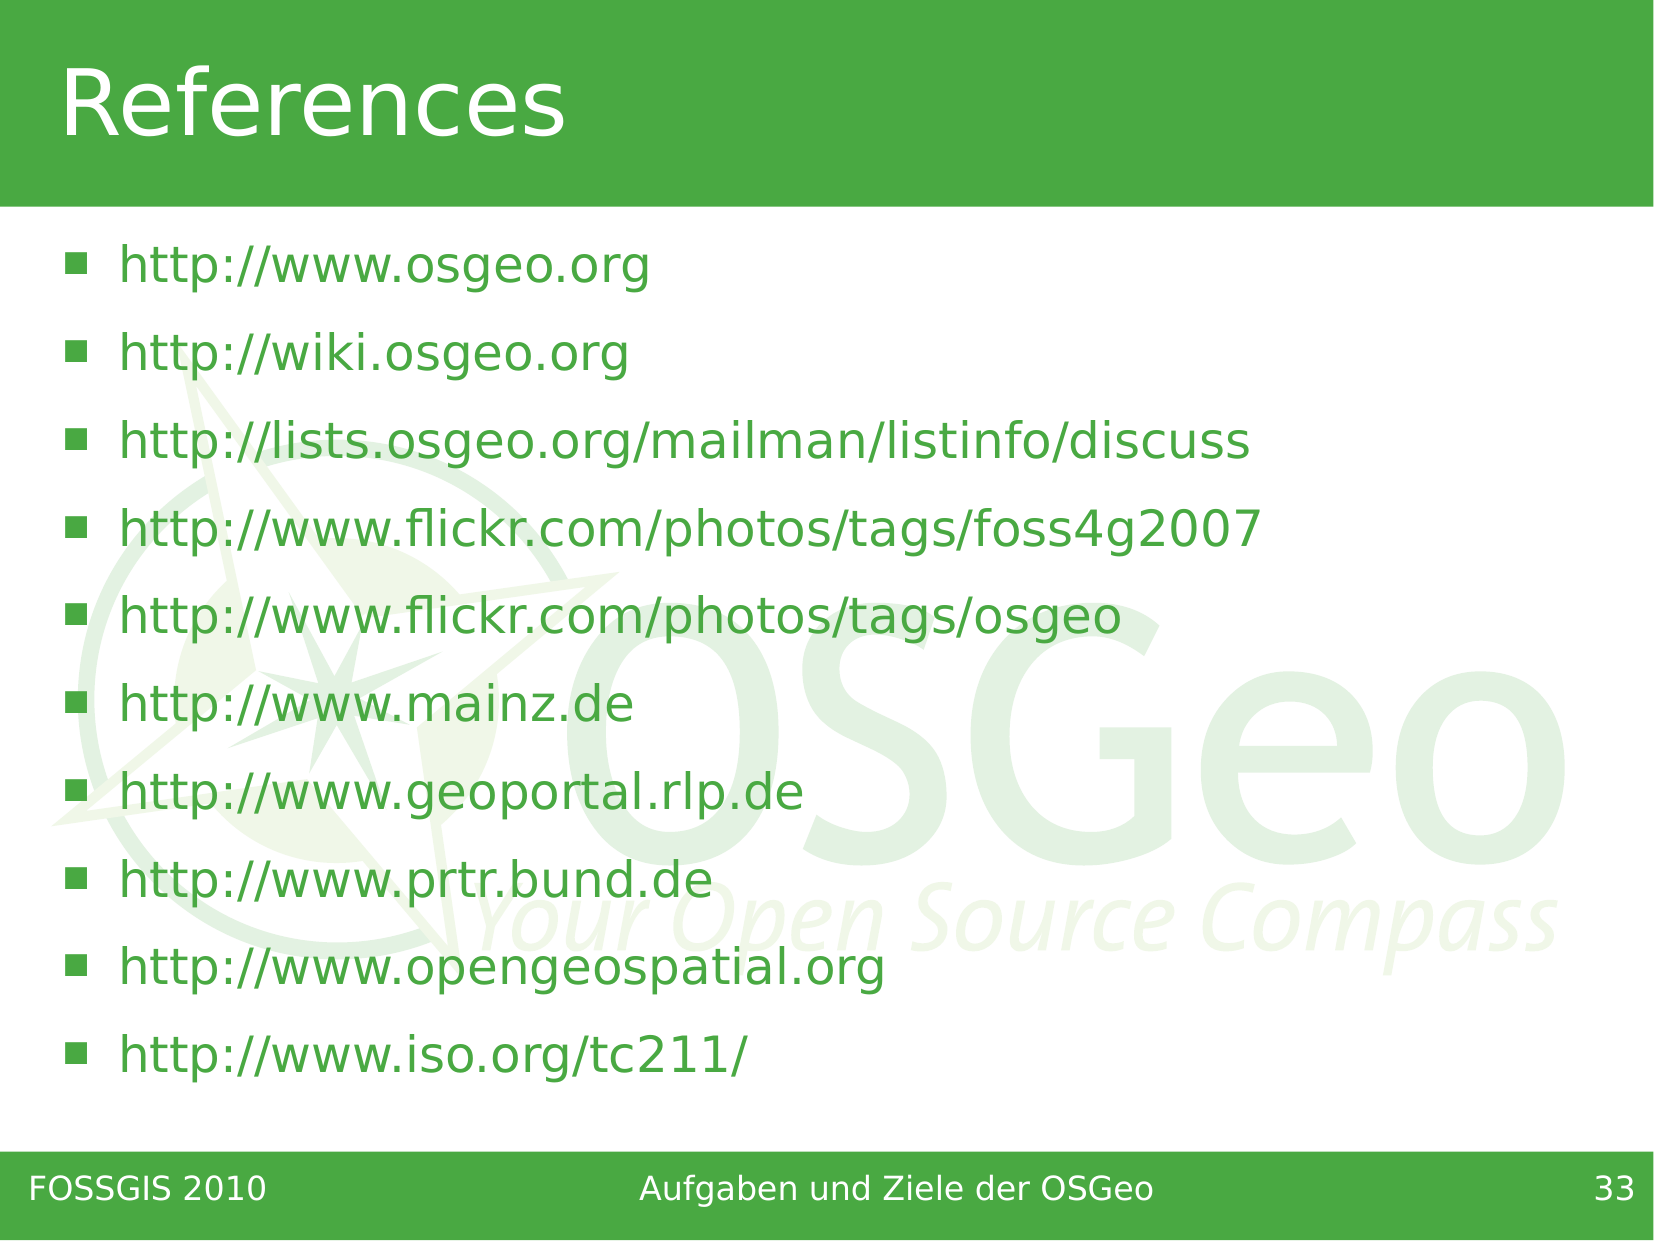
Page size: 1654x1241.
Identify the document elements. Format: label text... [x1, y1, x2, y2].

title References [59, 29, 1536, 178]
list http://www.osgeo.org http://wiki.osgeo.org http://lists.osgeo.org/mailman/listinfo/discuss http://www.flickr.com/photos/tags/foss4g2007 http://www.flickr.com/photos/tags/osgeo http://www.mainz.de http://www.geoportal.rlp.de http://www.prtr.bund.de http://www.opengeospatial.org http://www.iso.org/tc211/ [47, 236, 1595, 1123]
